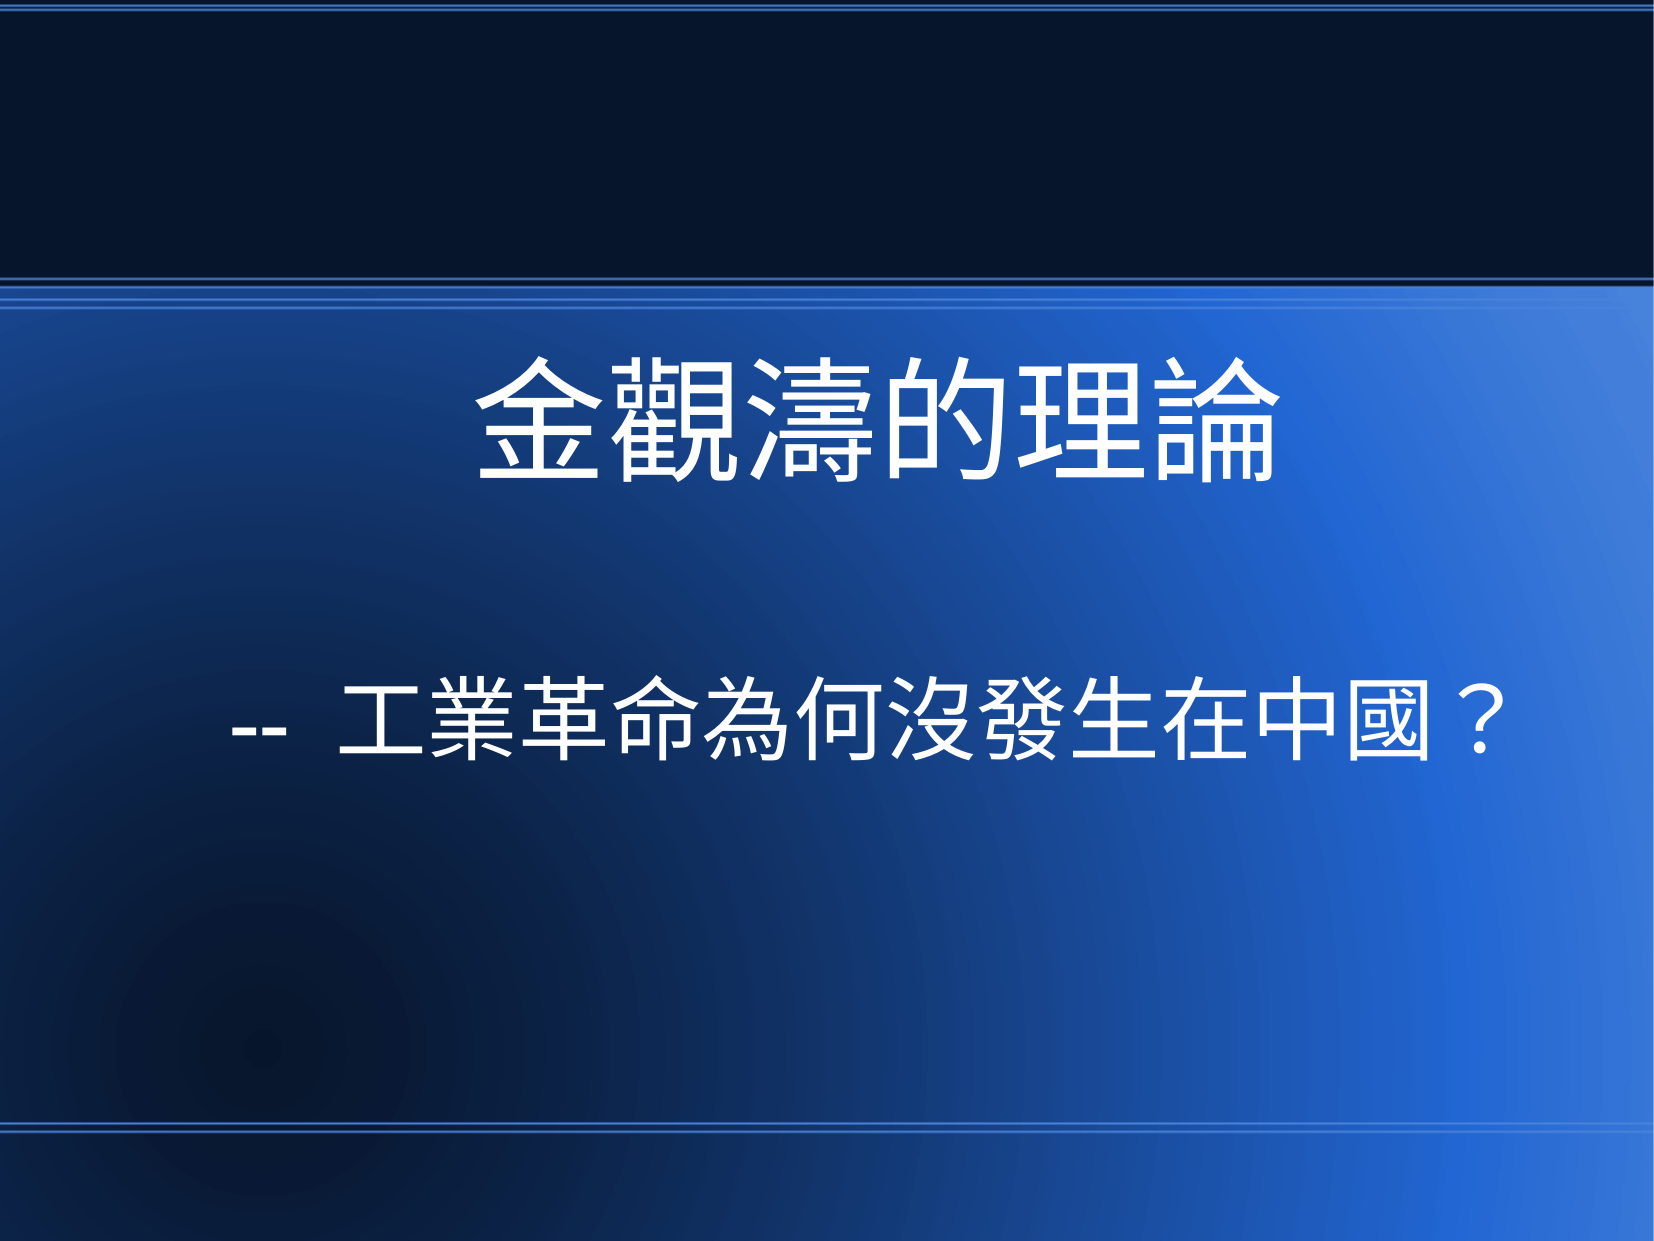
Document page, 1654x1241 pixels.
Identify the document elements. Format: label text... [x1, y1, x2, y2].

title 金觀濤的理論 -- 工業革命為何沒發生在中國？ [175, 245, 1582, 863]
picture [0, 0, 1654, 1241]
